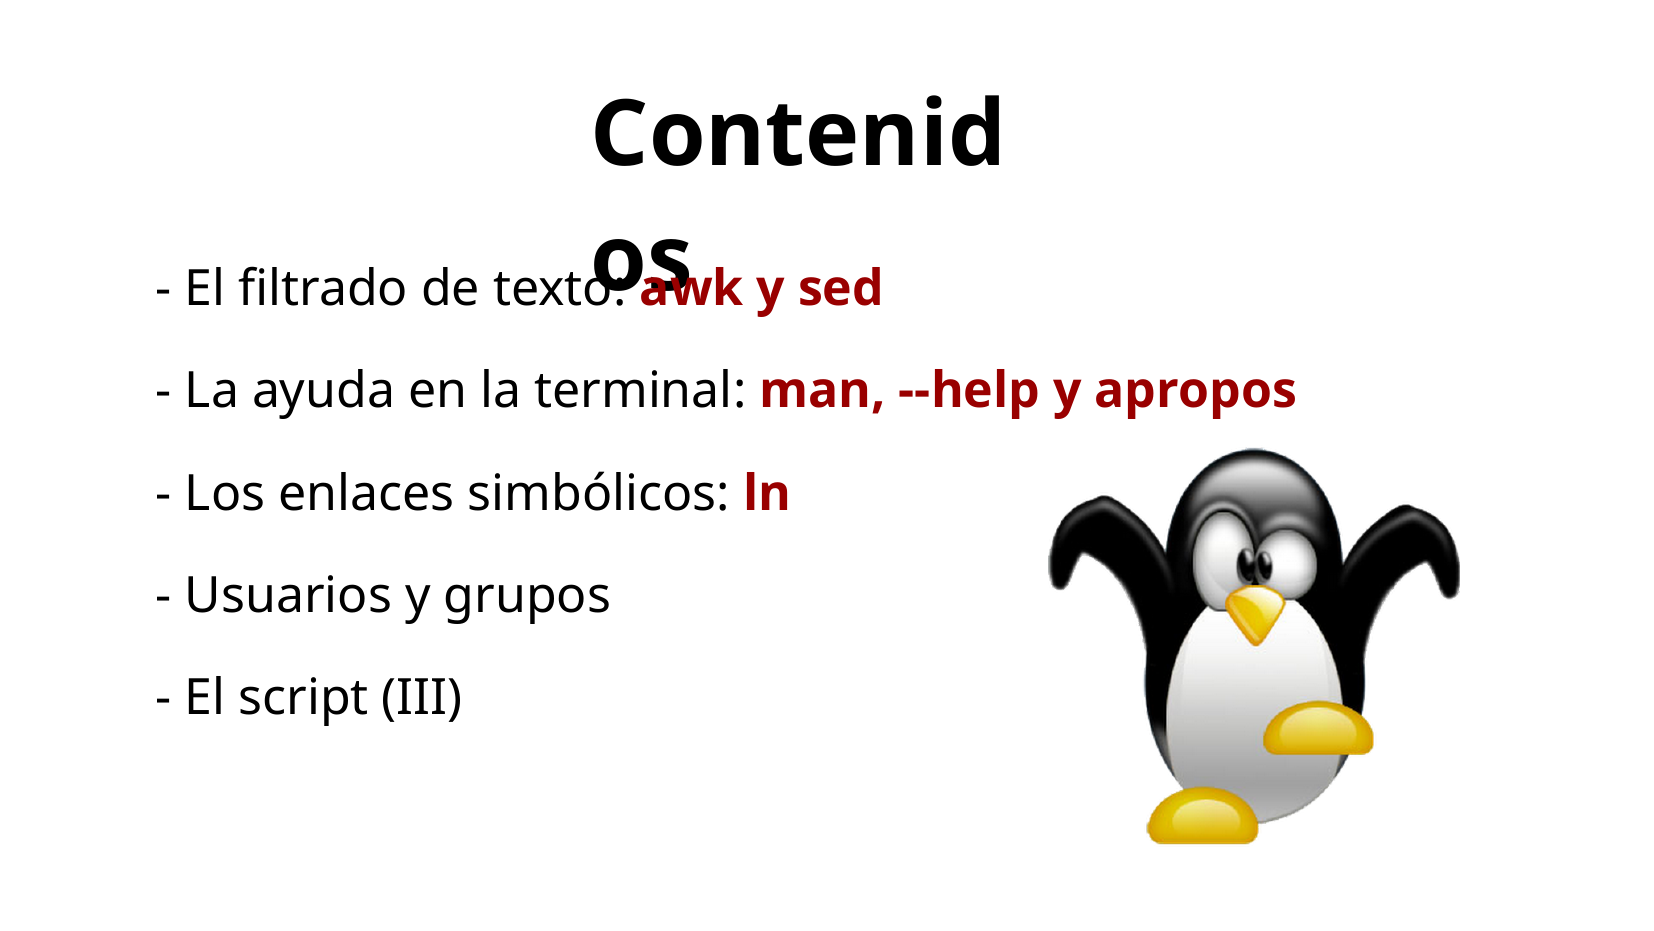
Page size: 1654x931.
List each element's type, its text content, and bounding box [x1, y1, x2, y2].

text_box - El filtrado de texto: awk y sed - La ayuda en la terminal: man, --help y apropos - Los enlaces simbólicos: ln - Usuarios y grupos - El script (III) [141, 210, 1565, 907]
text_box Contenidos [575, 59, 1078, 167]
picture [1048, 439, 1460, 850]
